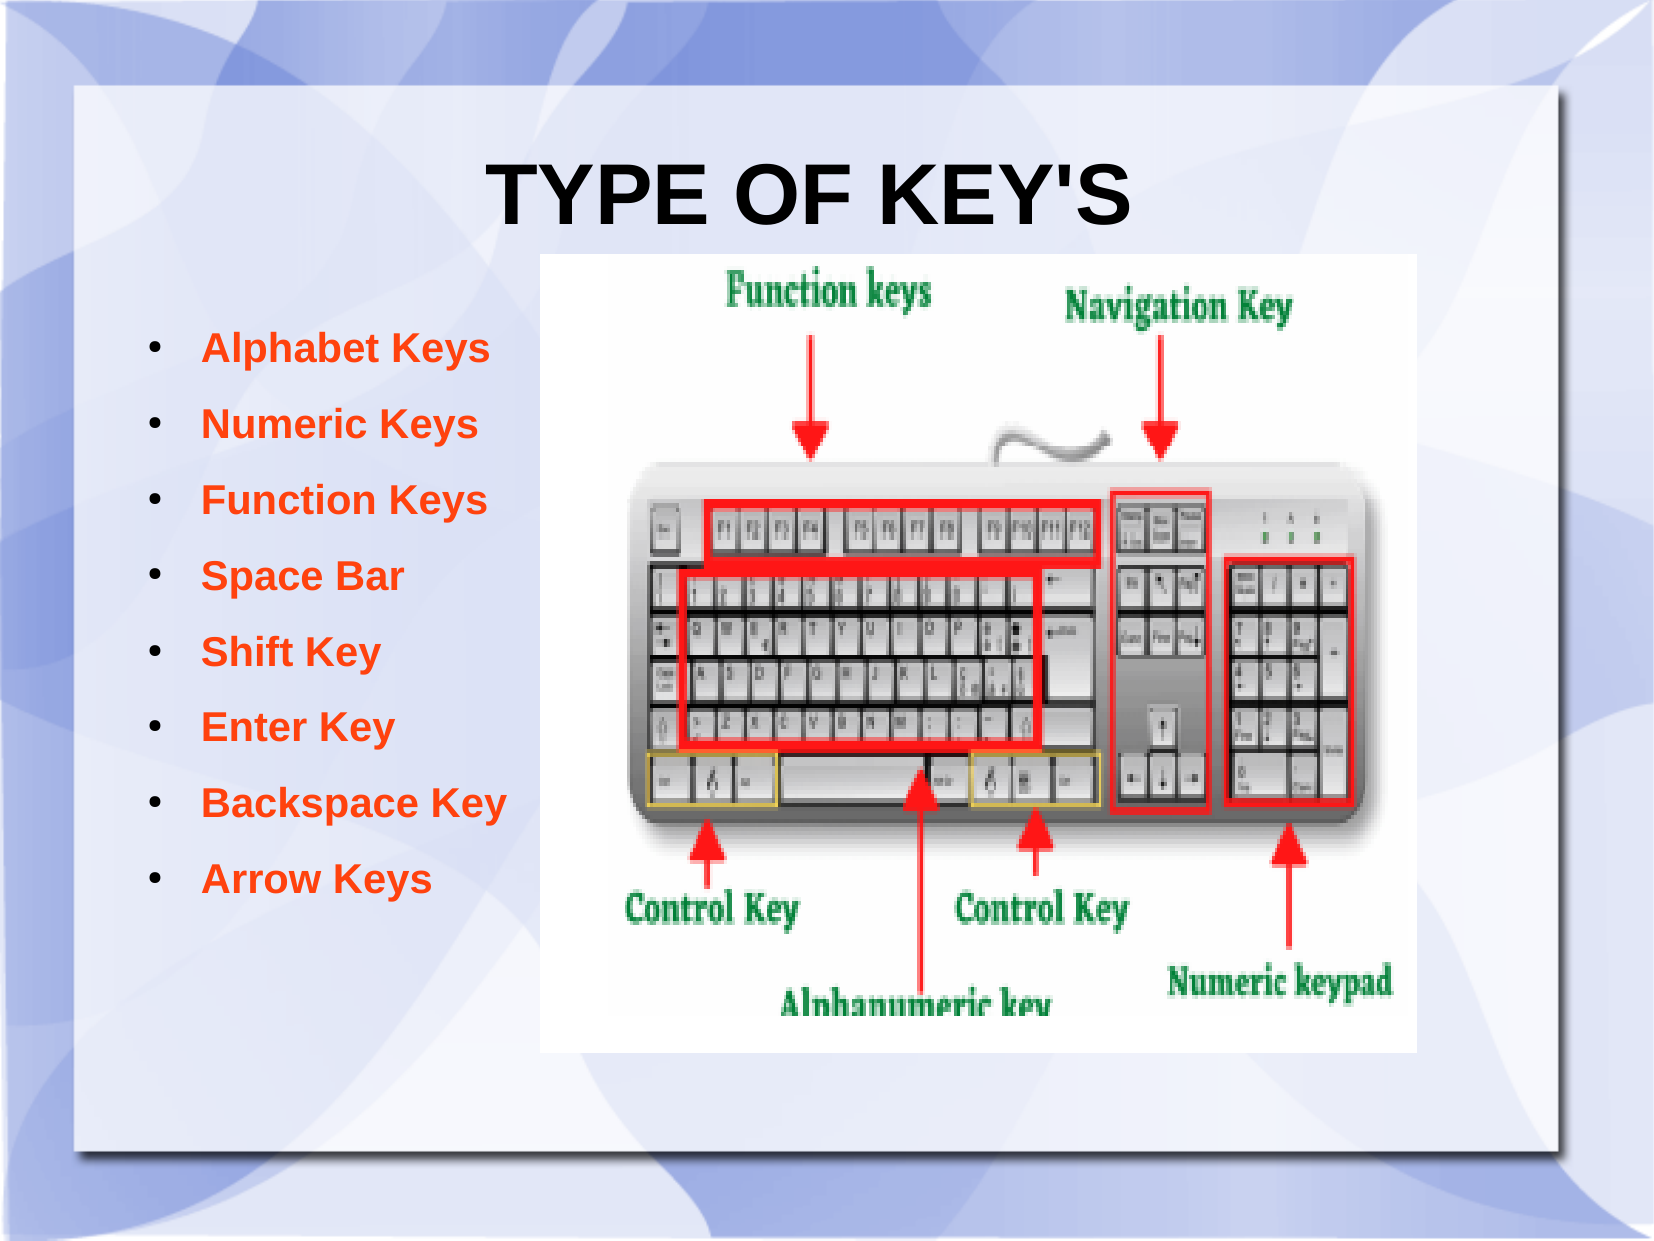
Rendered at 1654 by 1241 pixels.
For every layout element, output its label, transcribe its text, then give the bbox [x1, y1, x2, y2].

title TYPE OF KEY'S [82, 90, 1536, 298]
list Alphabet Keys Numeric Keys Function Keys Space Bar Shift Key Enter Key Backspace Key Arrow Keys [129, 324, 1489, 988]
picture [0, 0, 1654, 1241]
